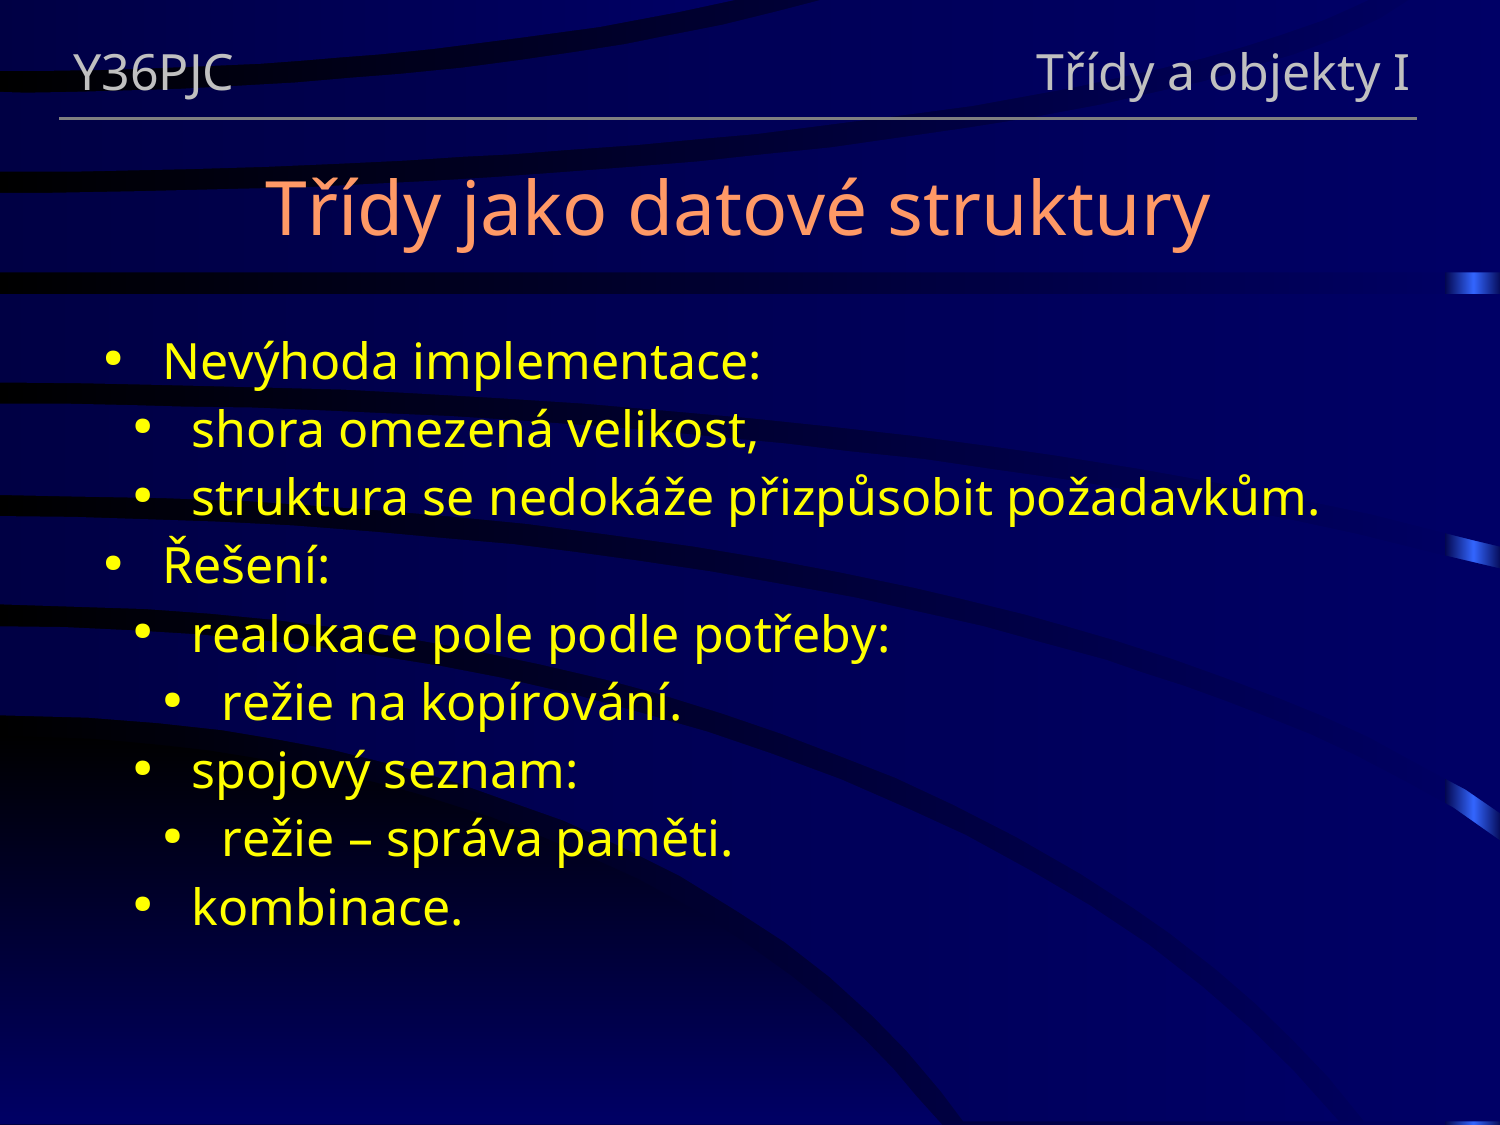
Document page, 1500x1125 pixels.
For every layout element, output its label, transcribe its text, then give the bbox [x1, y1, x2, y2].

text_box Třídy jako datové struktury Nevýhoda implementace: shora omezená velikost, struktura se nedokáže přizpůsobit požadavkům. Řešení: realokace pole podle potřeby: režie na kopírování. spojový seznam: režie – správa paměti. kombinace. [59, 147, 1418, 856]
text_box Třídy a objekty I [1021, 29, 1418, 105]
text_box Y36PJC [59, 29, 251, 105]
